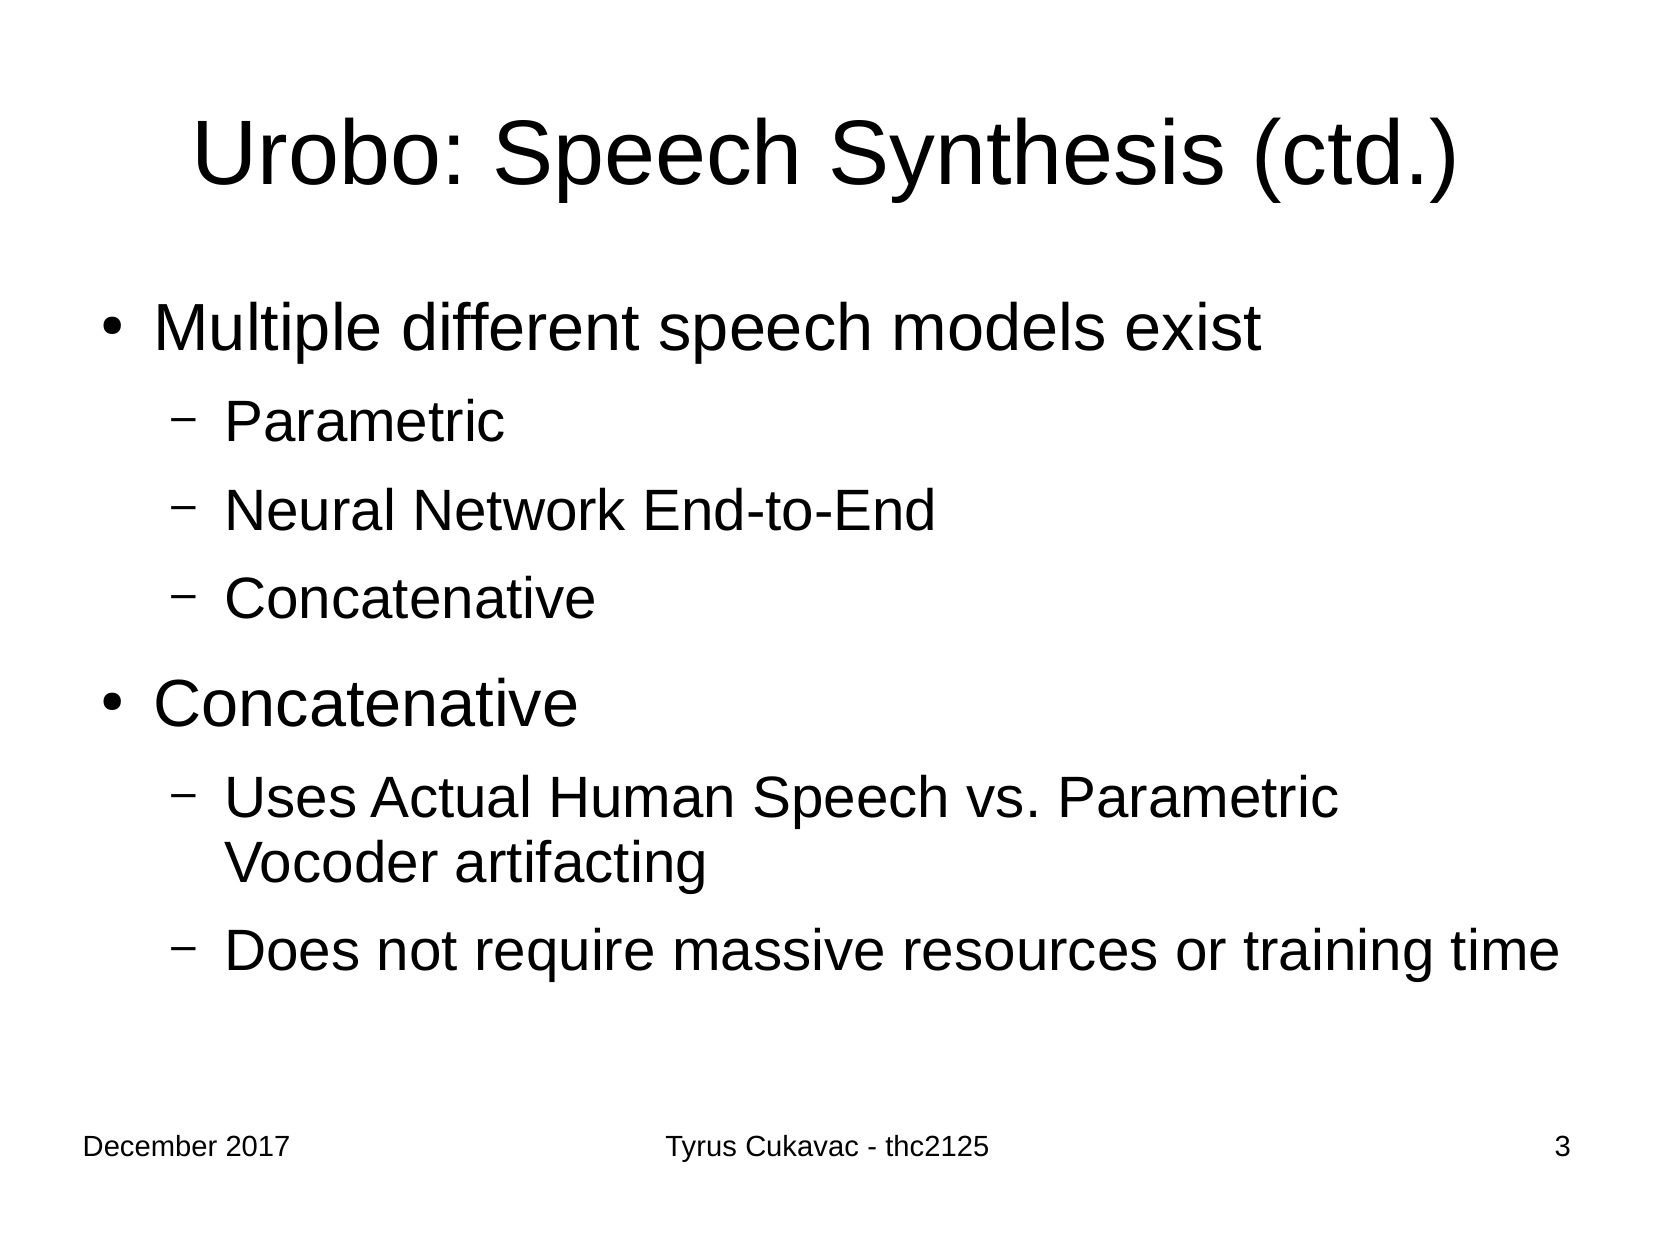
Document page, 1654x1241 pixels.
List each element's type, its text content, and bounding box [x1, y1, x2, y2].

list Concatenative Uses Actual Human Speech vs. Parametric Vocoder artifacting Does not require massive resources or training time [82, 665, 1571, 1009]
title Urobo: Speech Synthesis (ctd.) [82, 49, 1571, 257]
list Multiple different speech models exist Parametric Neural Network End-to-End Concatenative [82, 290, 1571, 634]
